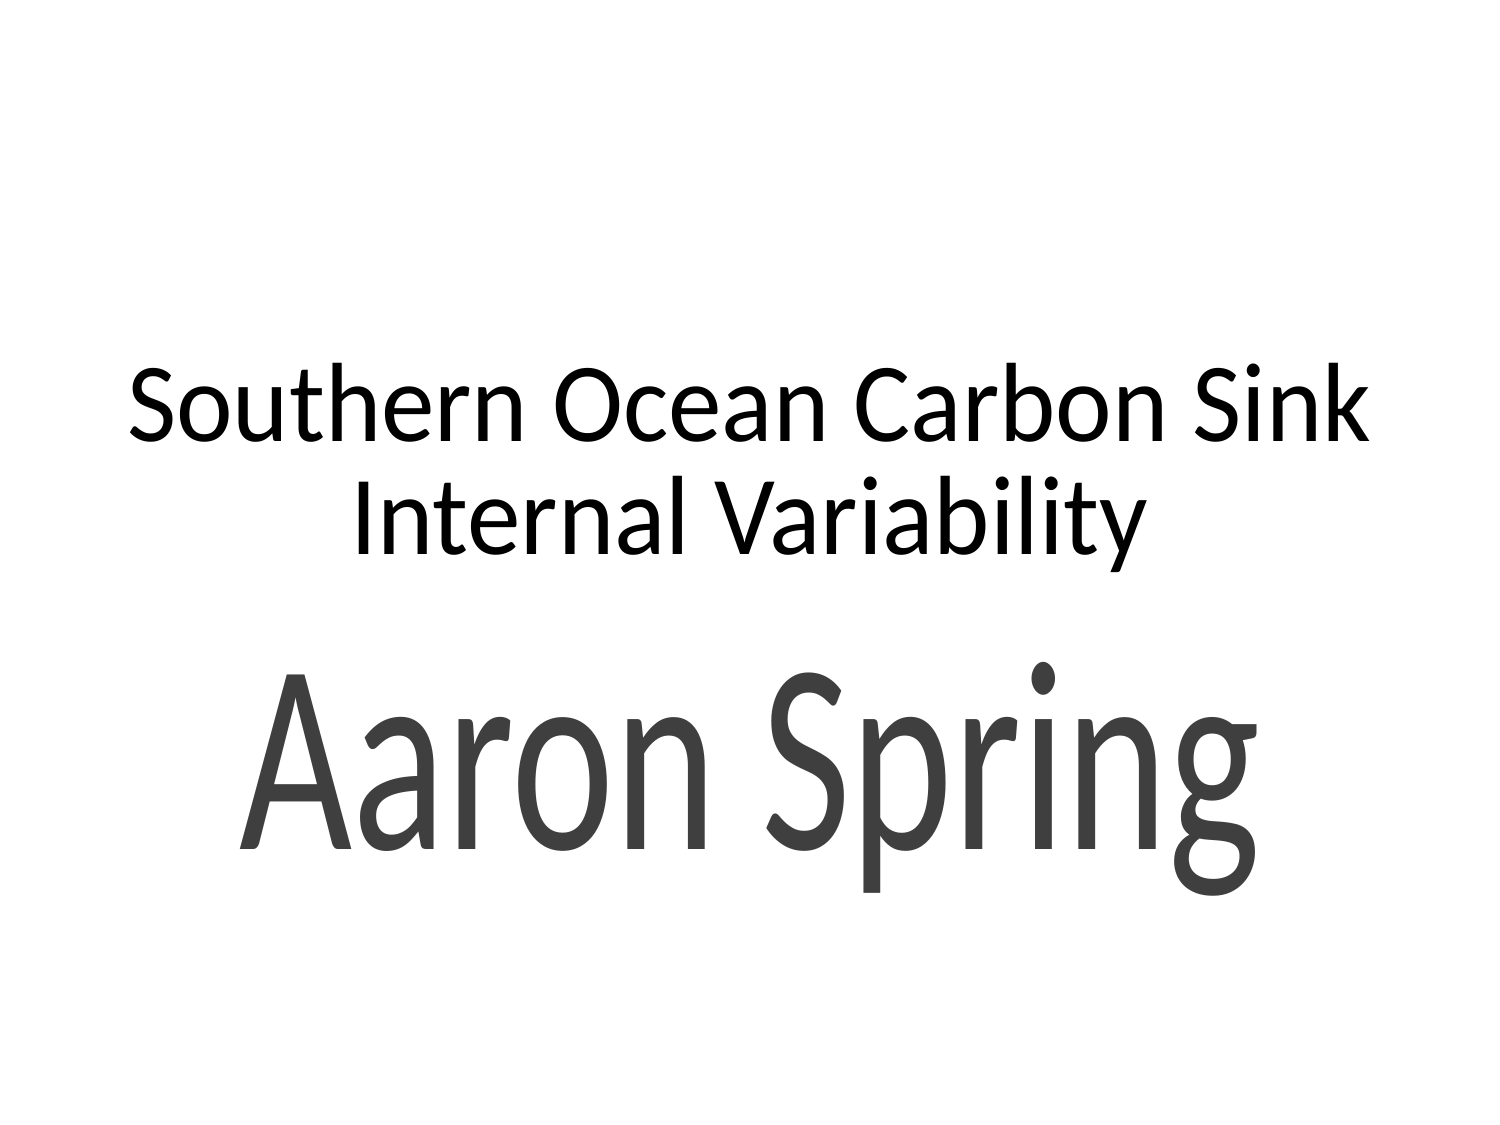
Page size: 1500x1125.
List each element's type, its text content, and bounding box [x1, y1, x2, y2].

list Aaron Spring [225, 637, 1276, 925]
title Southern Ocean Carbon Sink Internal Variability [112, 349, 1388, 591]
